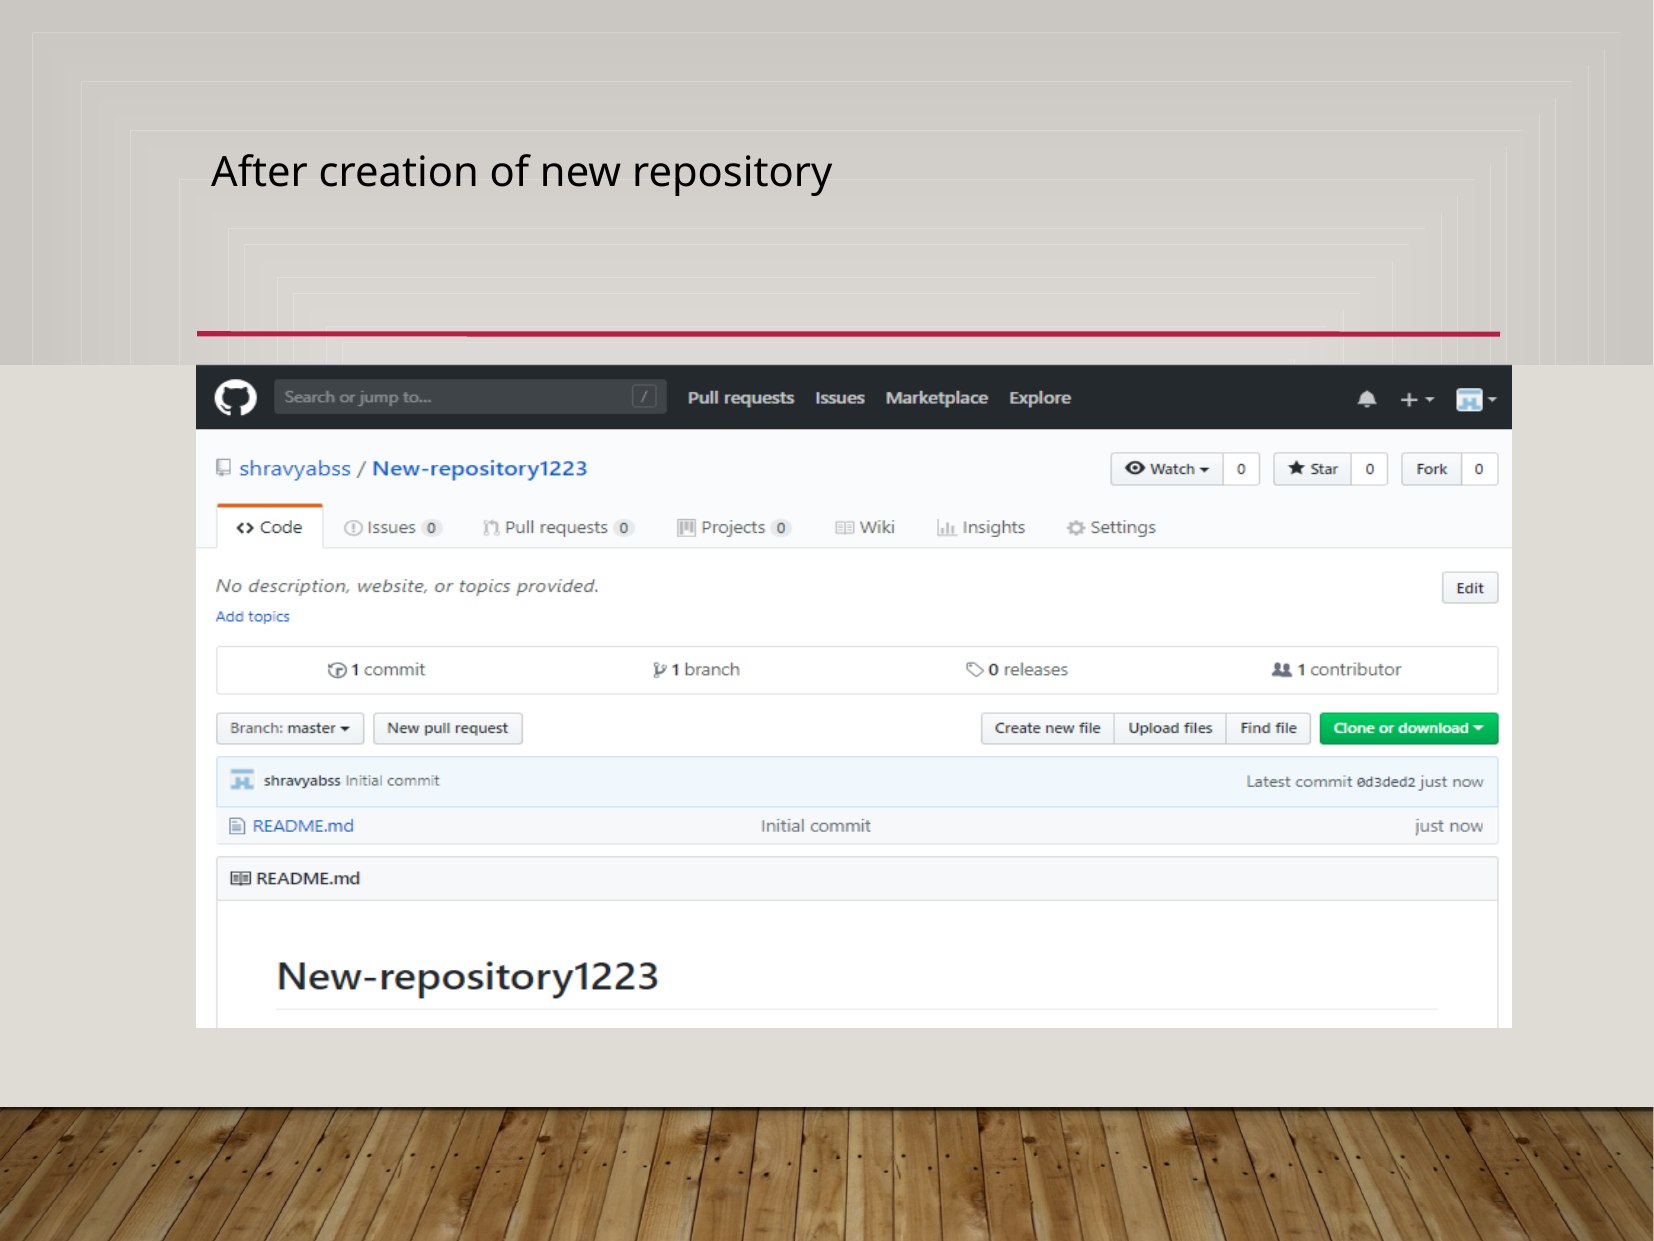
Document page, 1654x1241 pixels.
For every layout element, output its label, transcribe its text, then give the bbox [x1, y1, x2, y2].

title After creation of new repository [196, 145, 1499, 335]
picture [196, 364, 1512, 1028]
picture [0, 1107, 1654, 1241]
